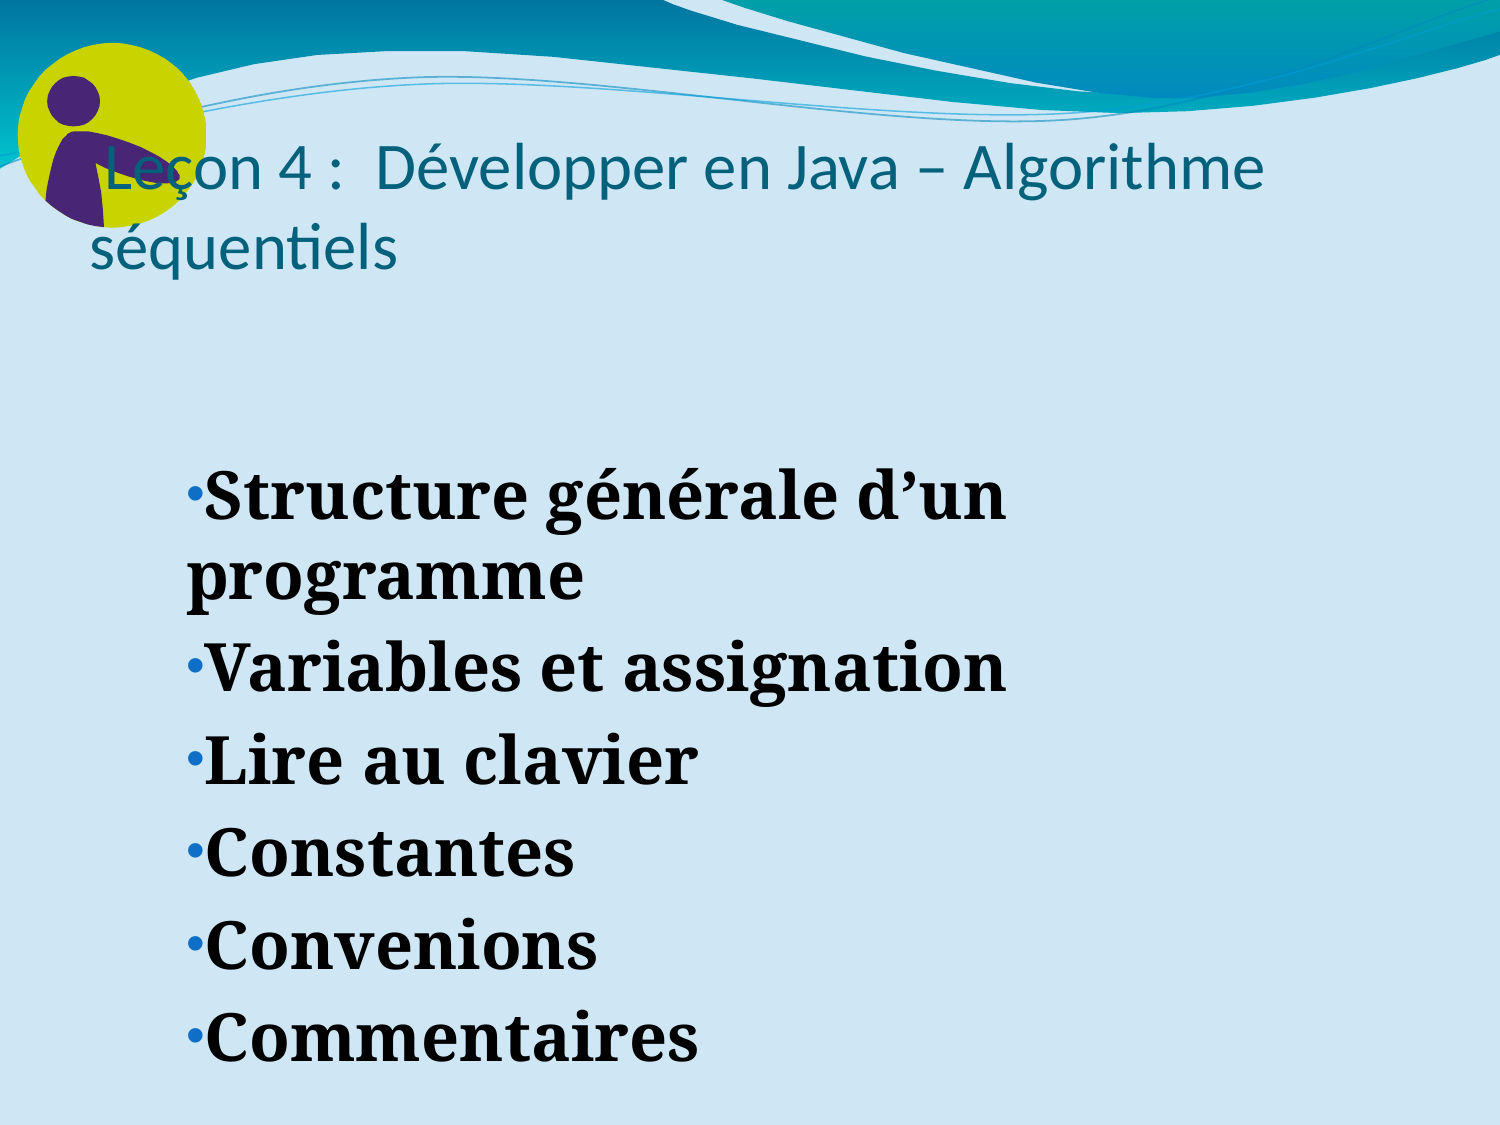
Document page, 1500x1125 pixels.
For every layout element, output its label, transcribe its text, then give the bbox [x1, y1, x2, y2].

text_box Structure générale d’un programme Variables et assignation Lire au clavier Constantes Convenions Commentaires [171, 445, 1360, 950]
title Leçon 4 : Développer en Java – Algorithme séquentiels [75, 115, 1425, 303]
